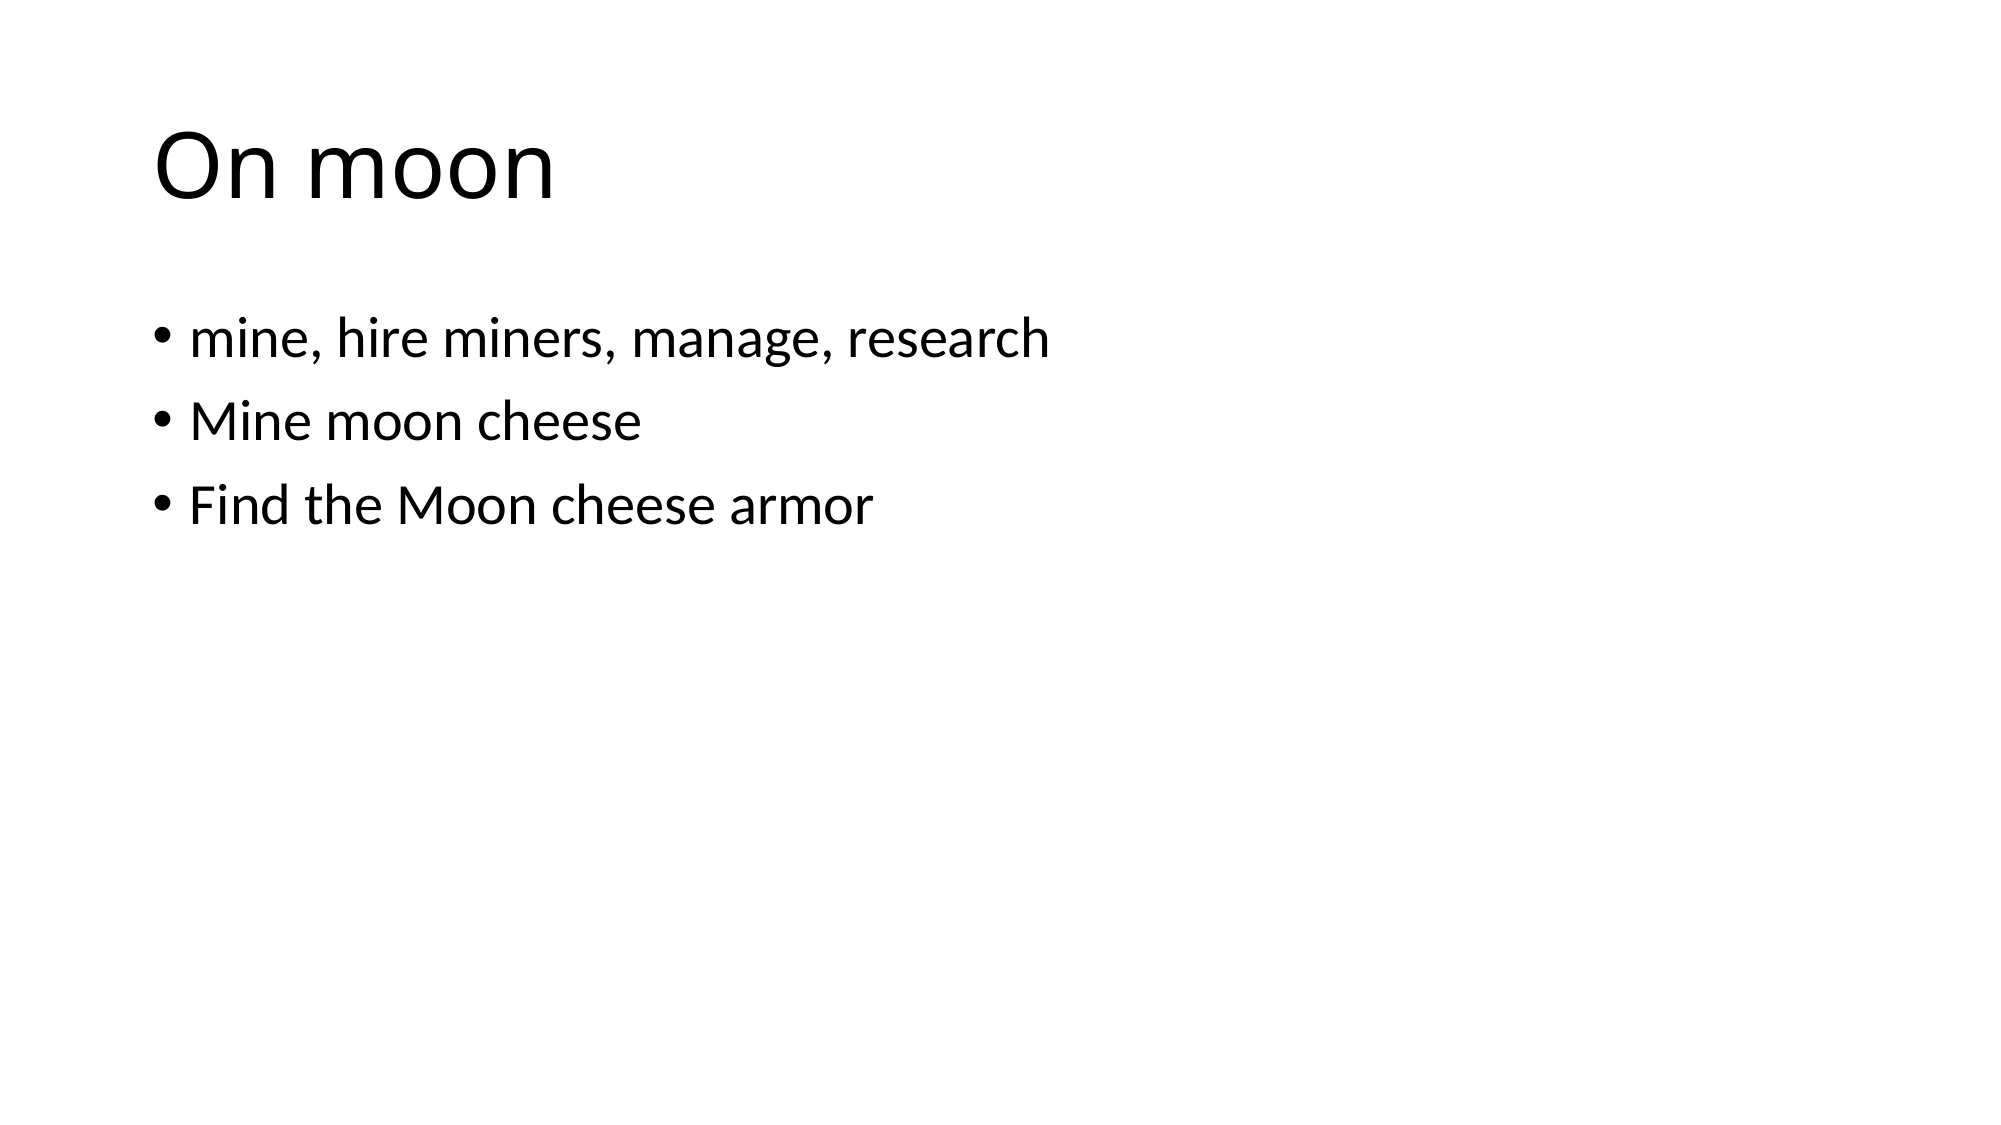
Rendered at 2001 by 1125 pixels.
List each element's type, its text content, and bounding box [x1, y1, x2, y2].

list mine, hire miners, manage, research Mine moon cheese Find the Moon cheese armor [137, 299, 1863, 1014]
title On moon [137, 59, 1863, 278]
